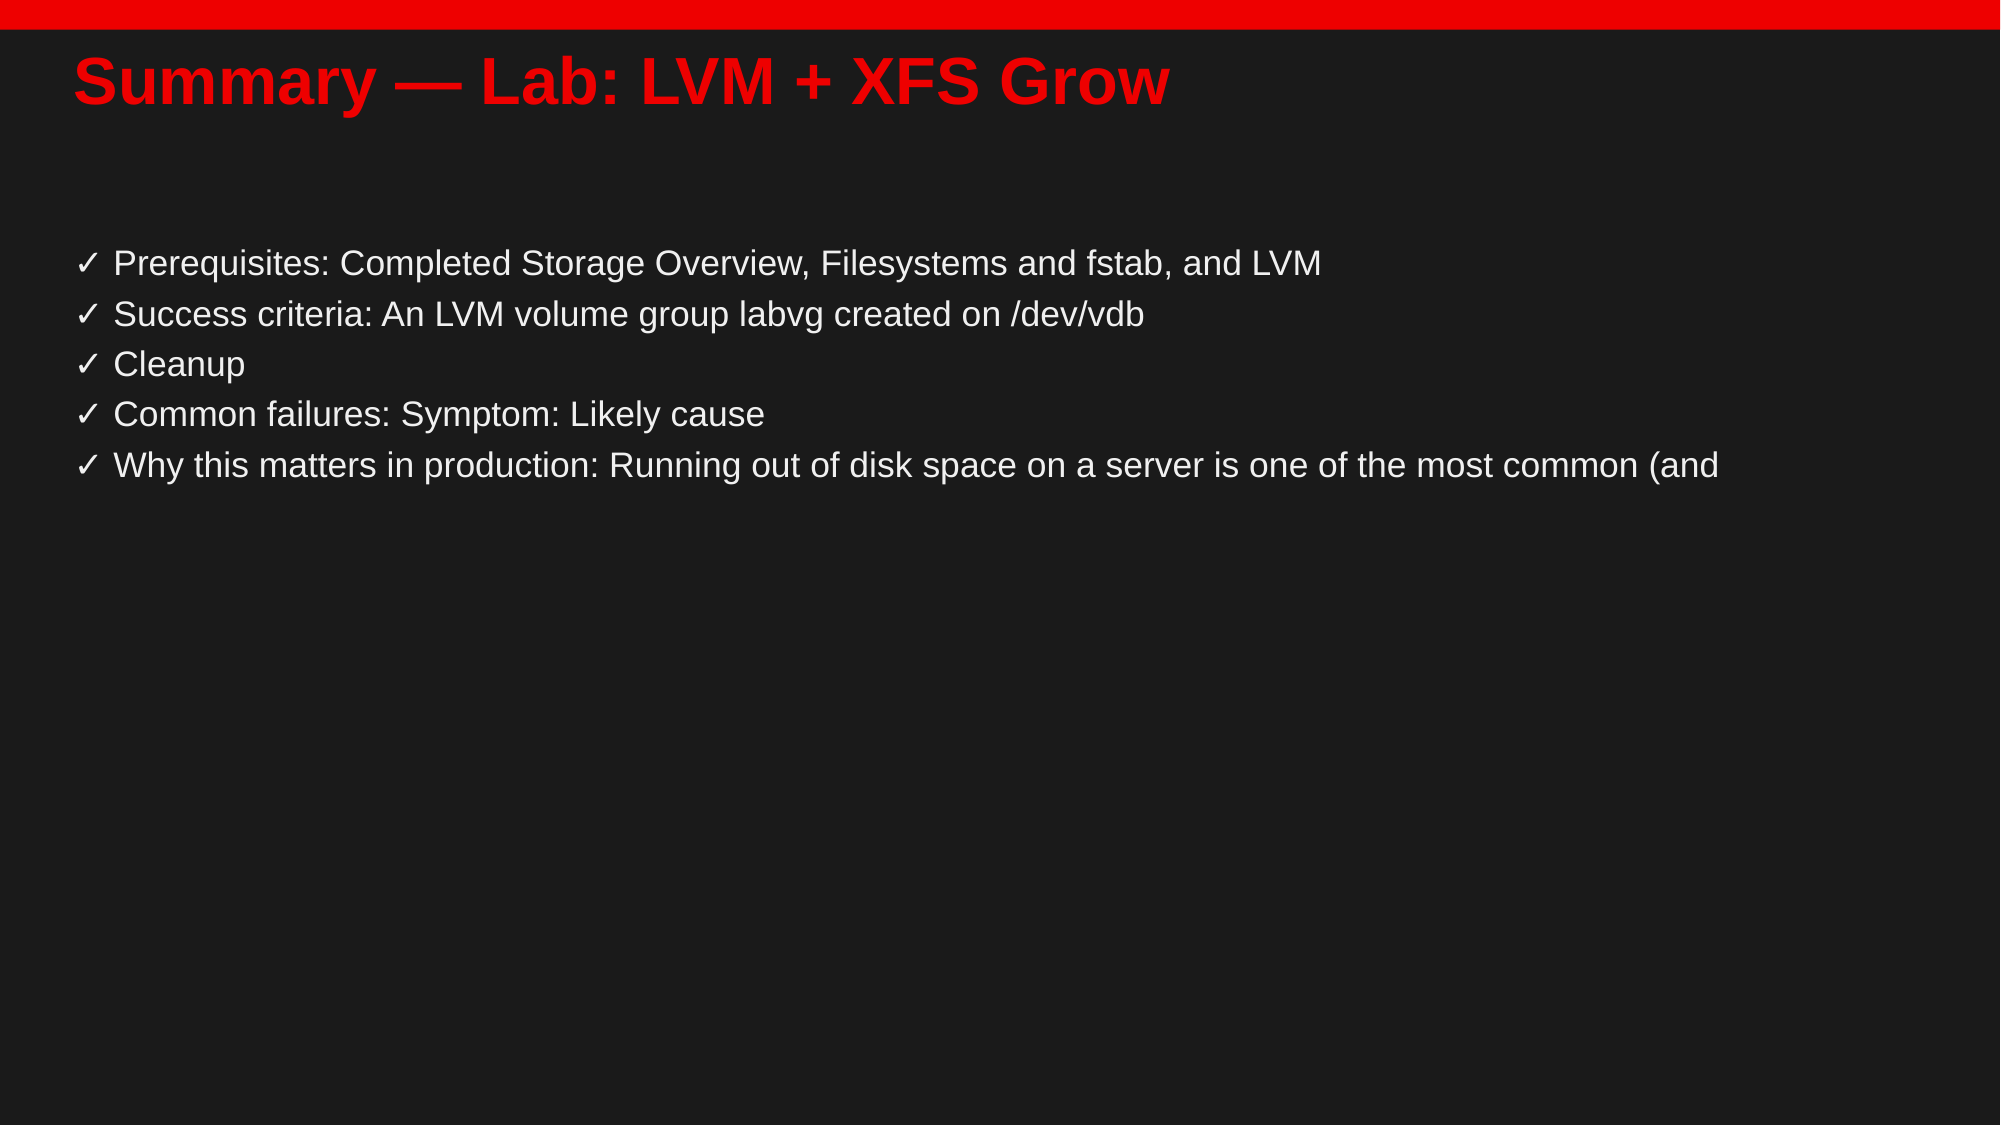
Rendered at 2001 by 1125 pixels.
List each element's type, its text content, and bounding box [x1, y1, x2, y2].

text_box [0, 0, 2001, 30]
text_box Summary — Lab: LVM + XFS Grow [59, 36, 1942, 208]
text_box ✓ Prerequisites: Completed Storage Overview, Filesystems and fstab, and LVM ✓ Success criteria: An LVM volume group labvg created on /dev/vdb ✓ Cleanup ✓ Common failures: Symptom: Likely cause ✓ Why this matters in production: Running out of disk space on a server is one of the most common (and [59, 236, 1942, 1037]
